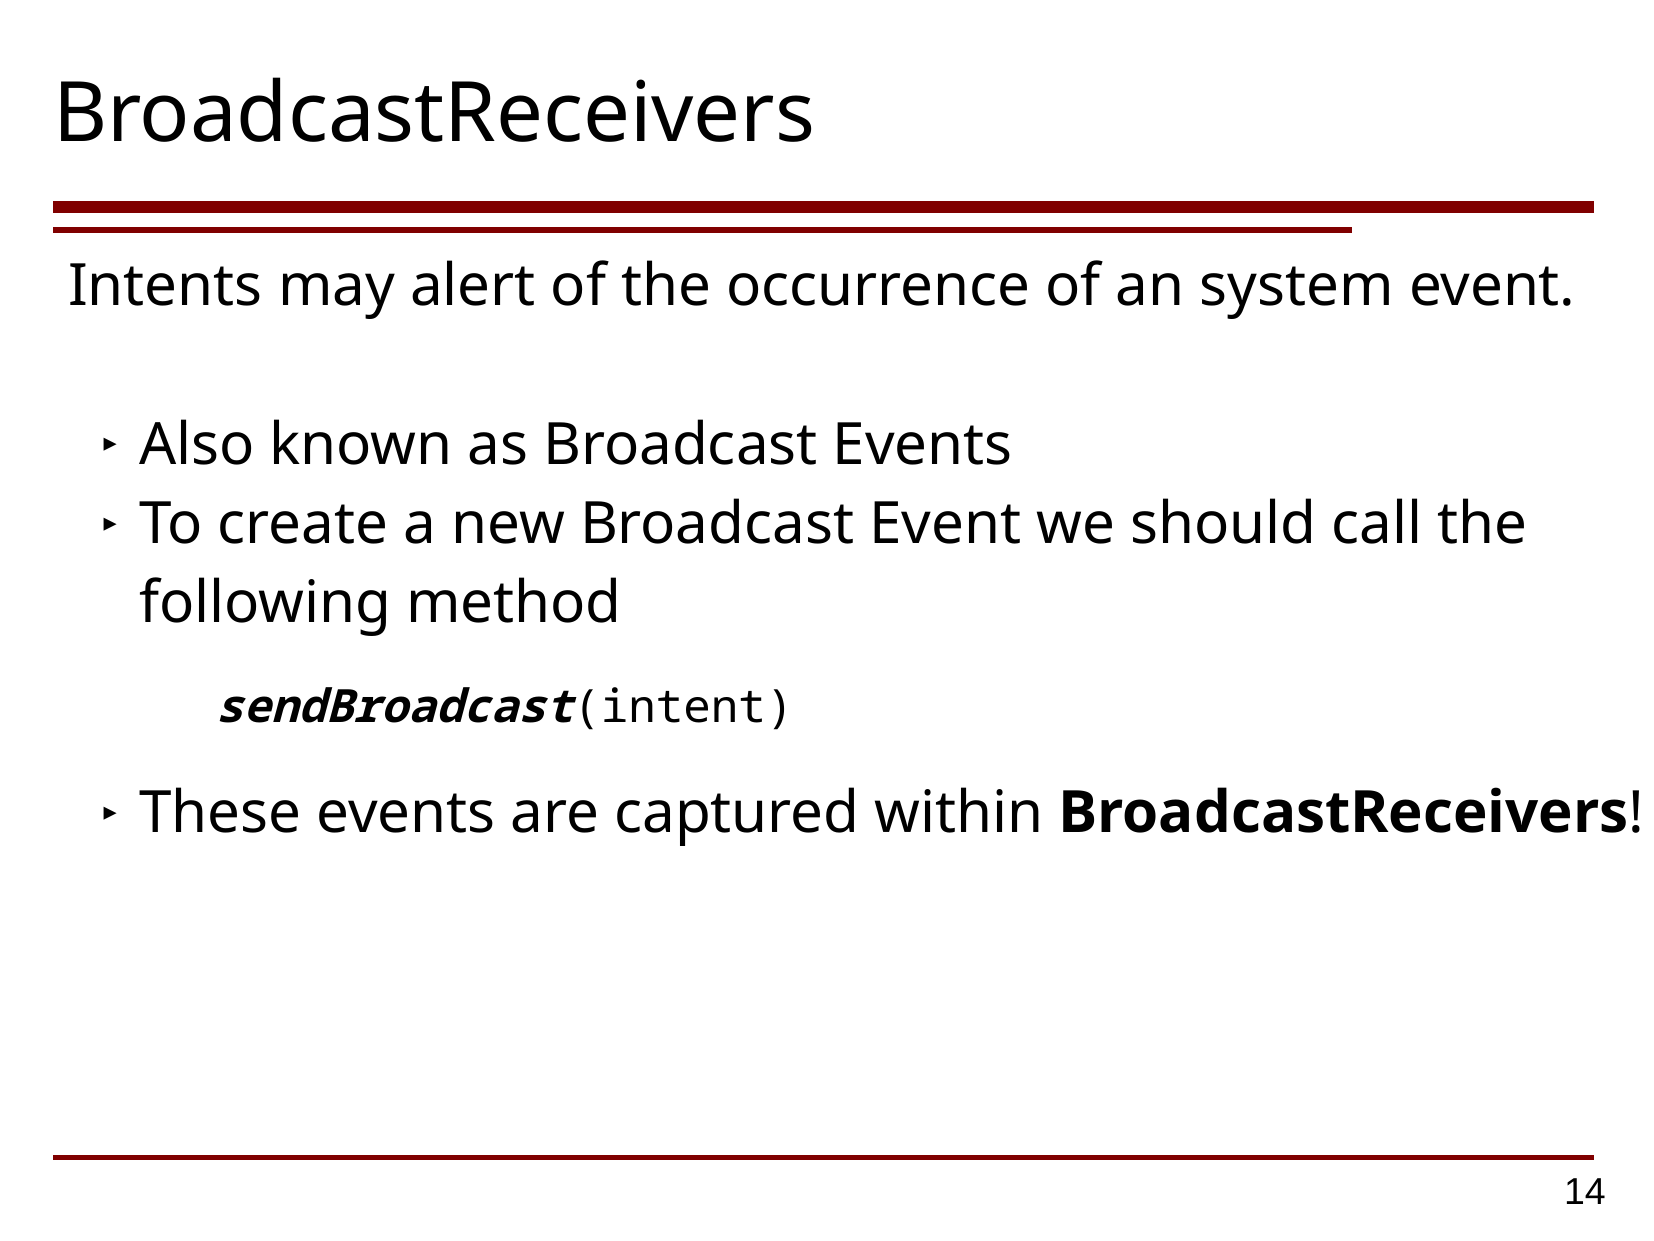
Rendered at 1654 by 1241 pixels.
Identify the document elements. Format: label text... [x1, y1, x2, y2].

text_box Intents may alert of the occurrence of an system event. Also known as Broadcast Events To create a new Broadcast Event we should call the following method sendBroadcast(intent) These events are captured within BroadcastReceivers! [53, 236, 1568, 844]
subtitle BroadcastReceivers [53, 48, 1542, 172]
text_box <número> [35, 1163, 1654, 1221]
